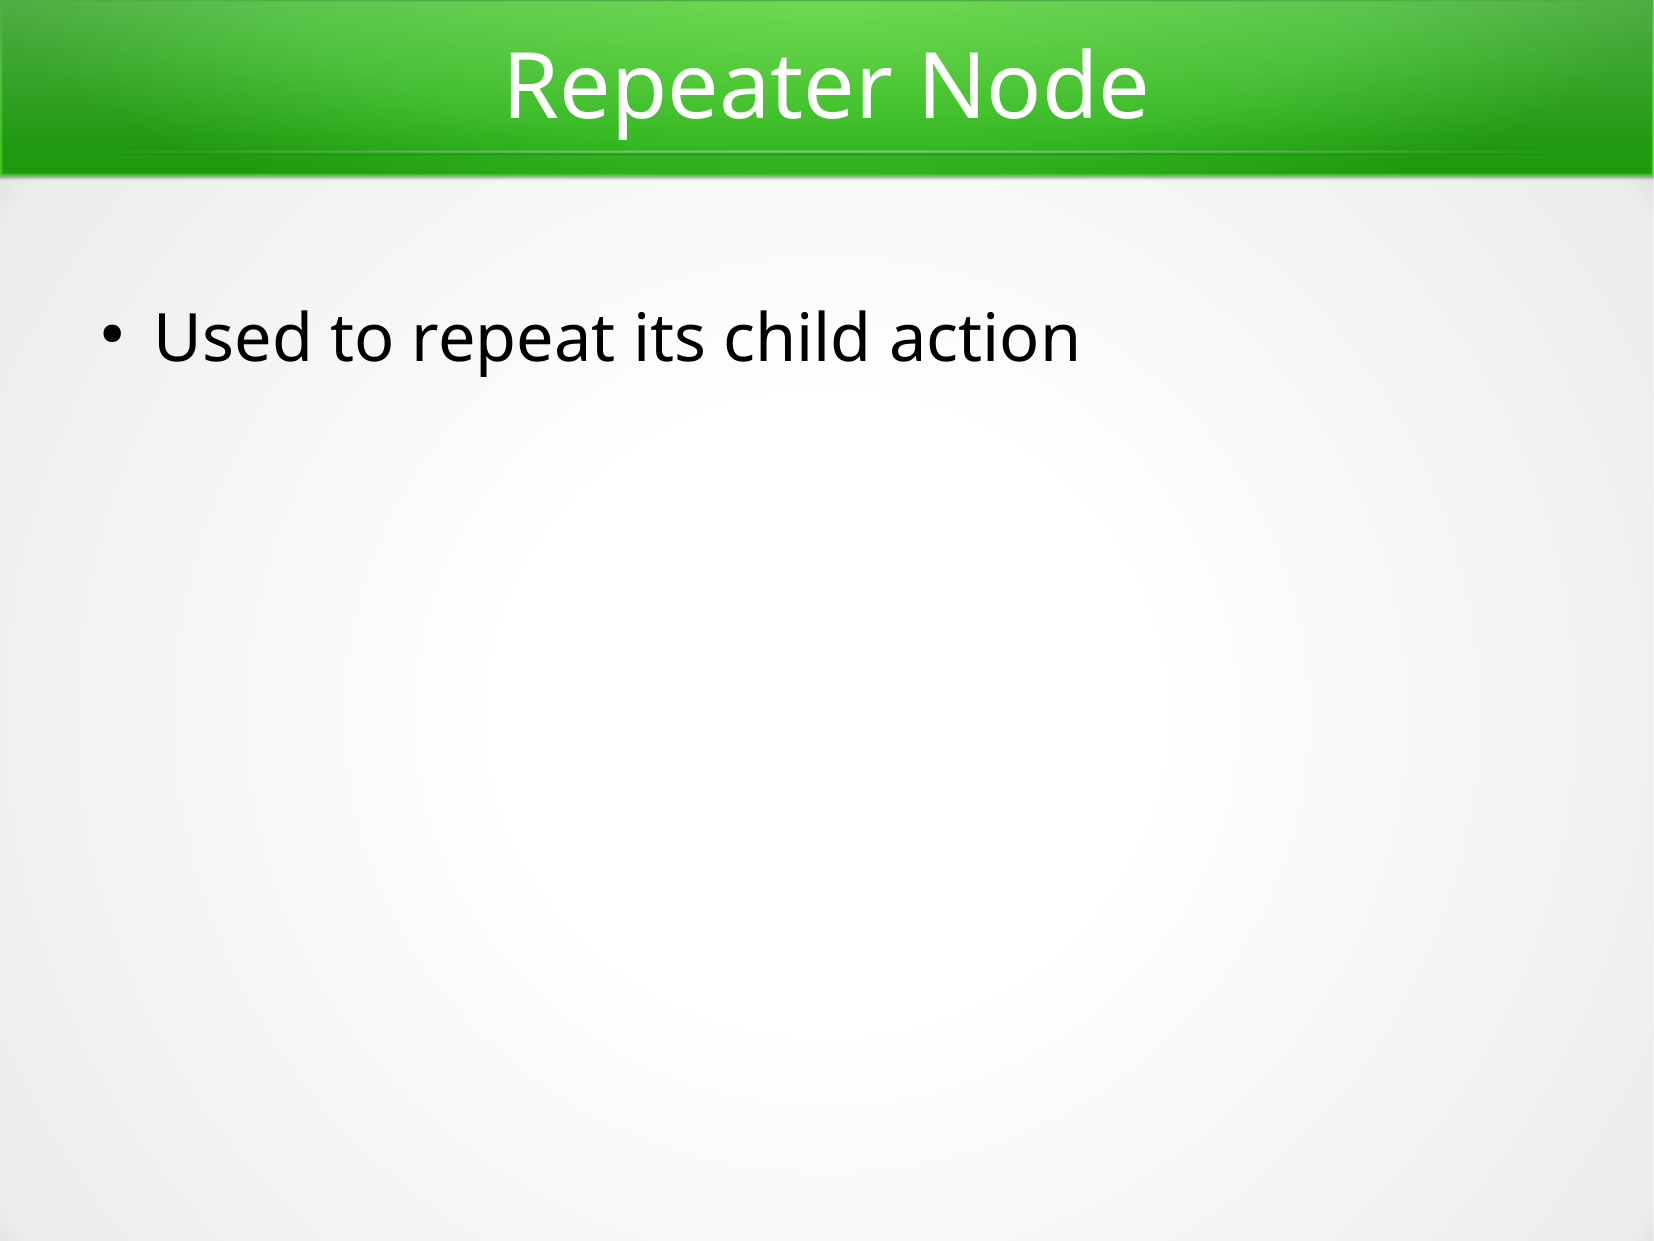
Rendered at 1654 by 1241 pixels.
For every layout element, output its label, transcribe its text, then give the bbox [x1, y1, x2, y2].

picture [0, 0, 1654, 1241]
title Repeater Node [82, 11, 1571, 154]
list Used to repeat its child action [82, 290, 1571, 1010]
